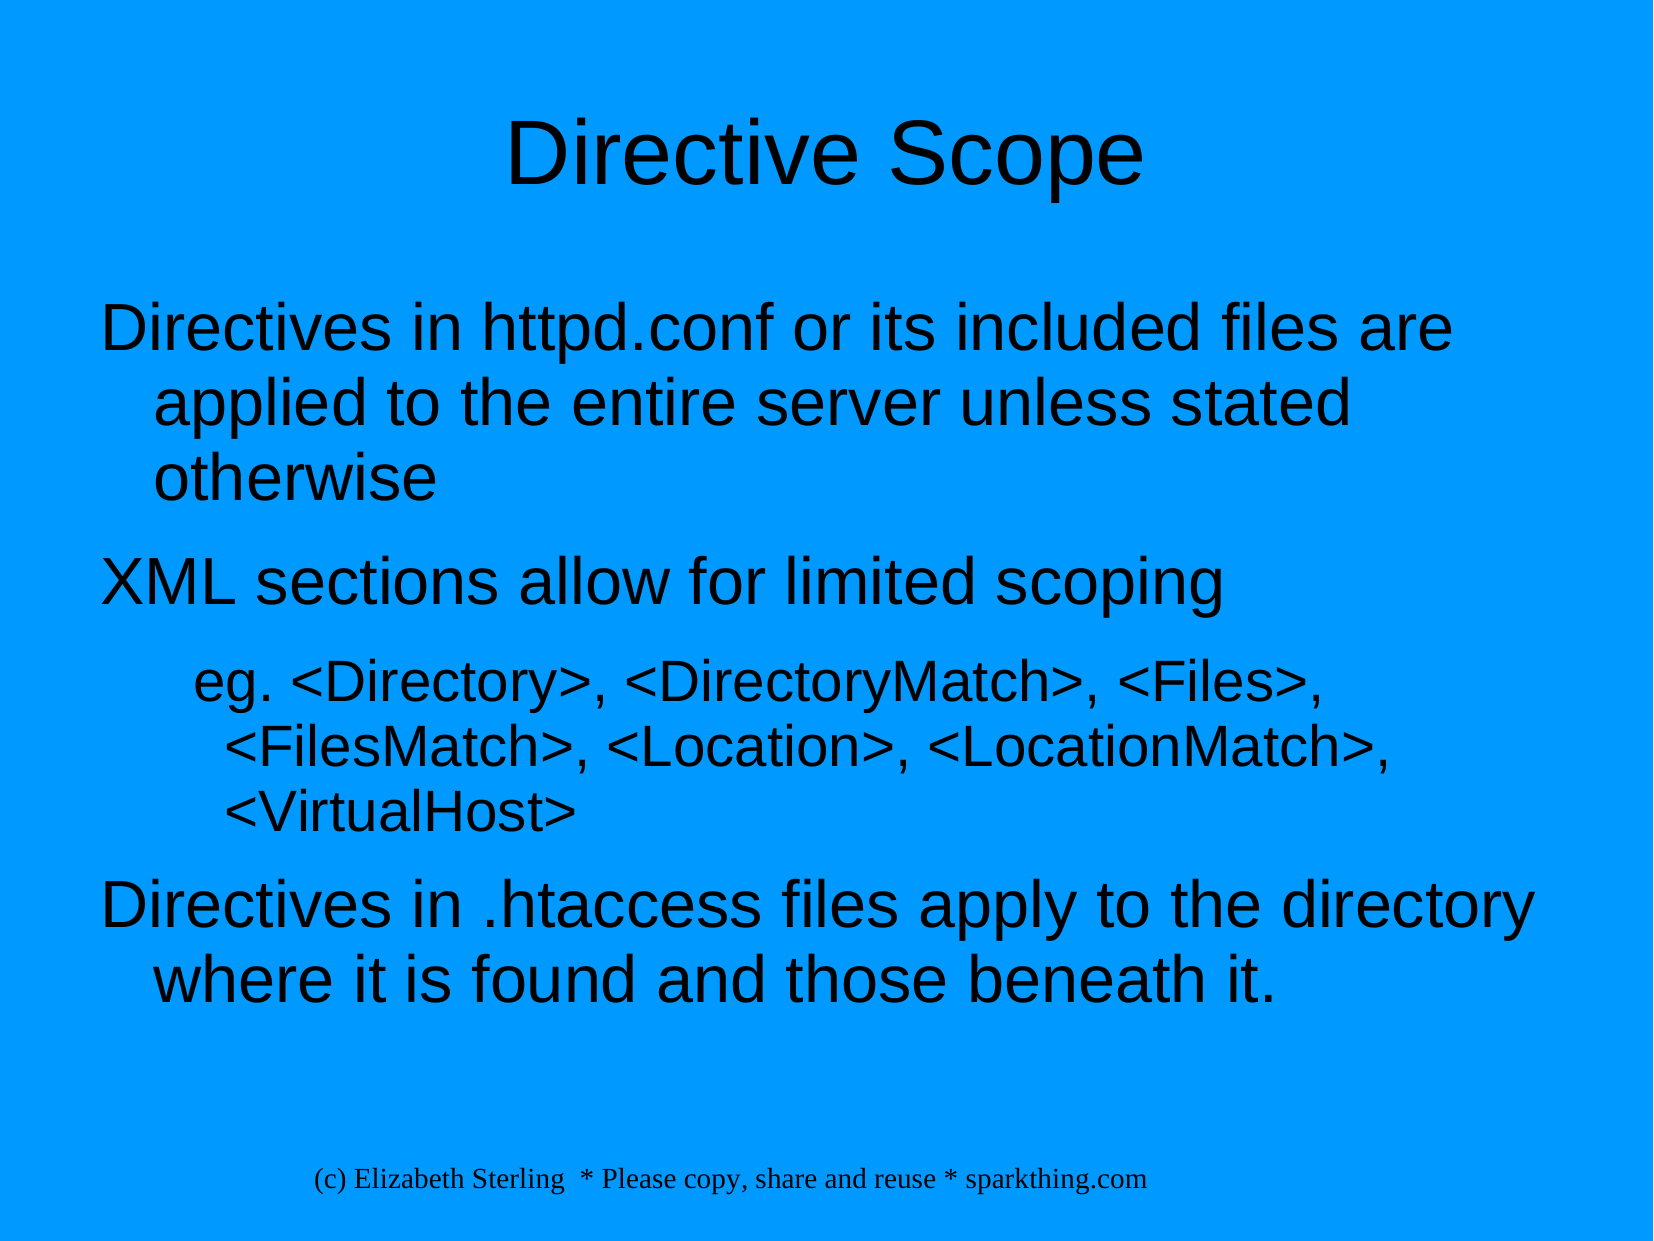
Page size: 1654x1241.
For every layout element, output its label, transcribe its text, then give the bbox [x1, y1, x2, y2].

title Directive Scope [82, 49, 1571, 257]
list Directives in httpd.conf or its included files are applied to the entire server unless stated otherwise XML sections allow for limited scoping eg. <Directory>, <DirectoryMatch>, <Files>, <FilesMatch>, <Location>, <LocationMatch>, <VirtualHost> Directives in .htaccess files apply to the directory where it is found and those beneath it. [82, 290, 1571, 1109]
